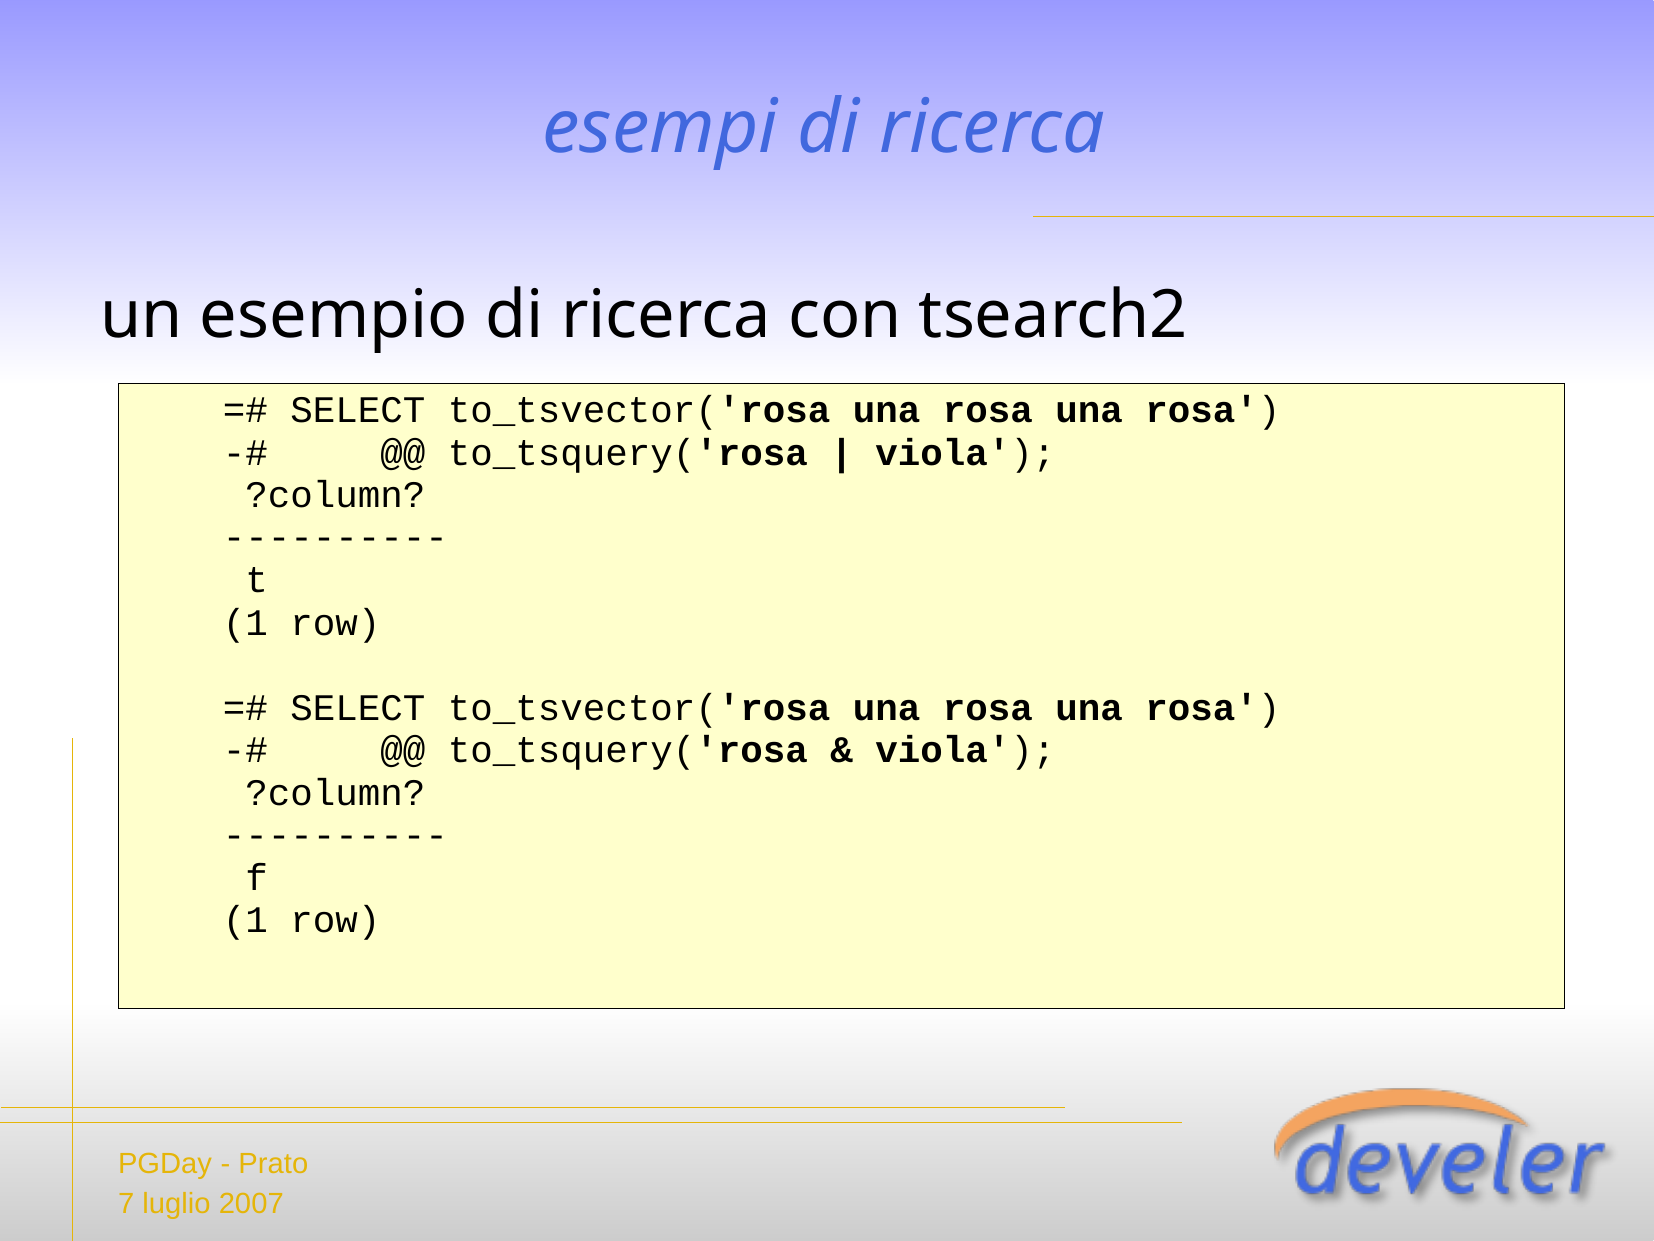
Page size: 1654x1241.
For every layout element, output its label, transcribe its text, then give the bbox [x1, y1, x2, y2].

title esempi di ricerca [82, 29, 1565, 217]
picture [1269, 1083, 1622, 1211]
list un esempio di ricerca con tsearch2 [82, 265, 1571, 1078]
